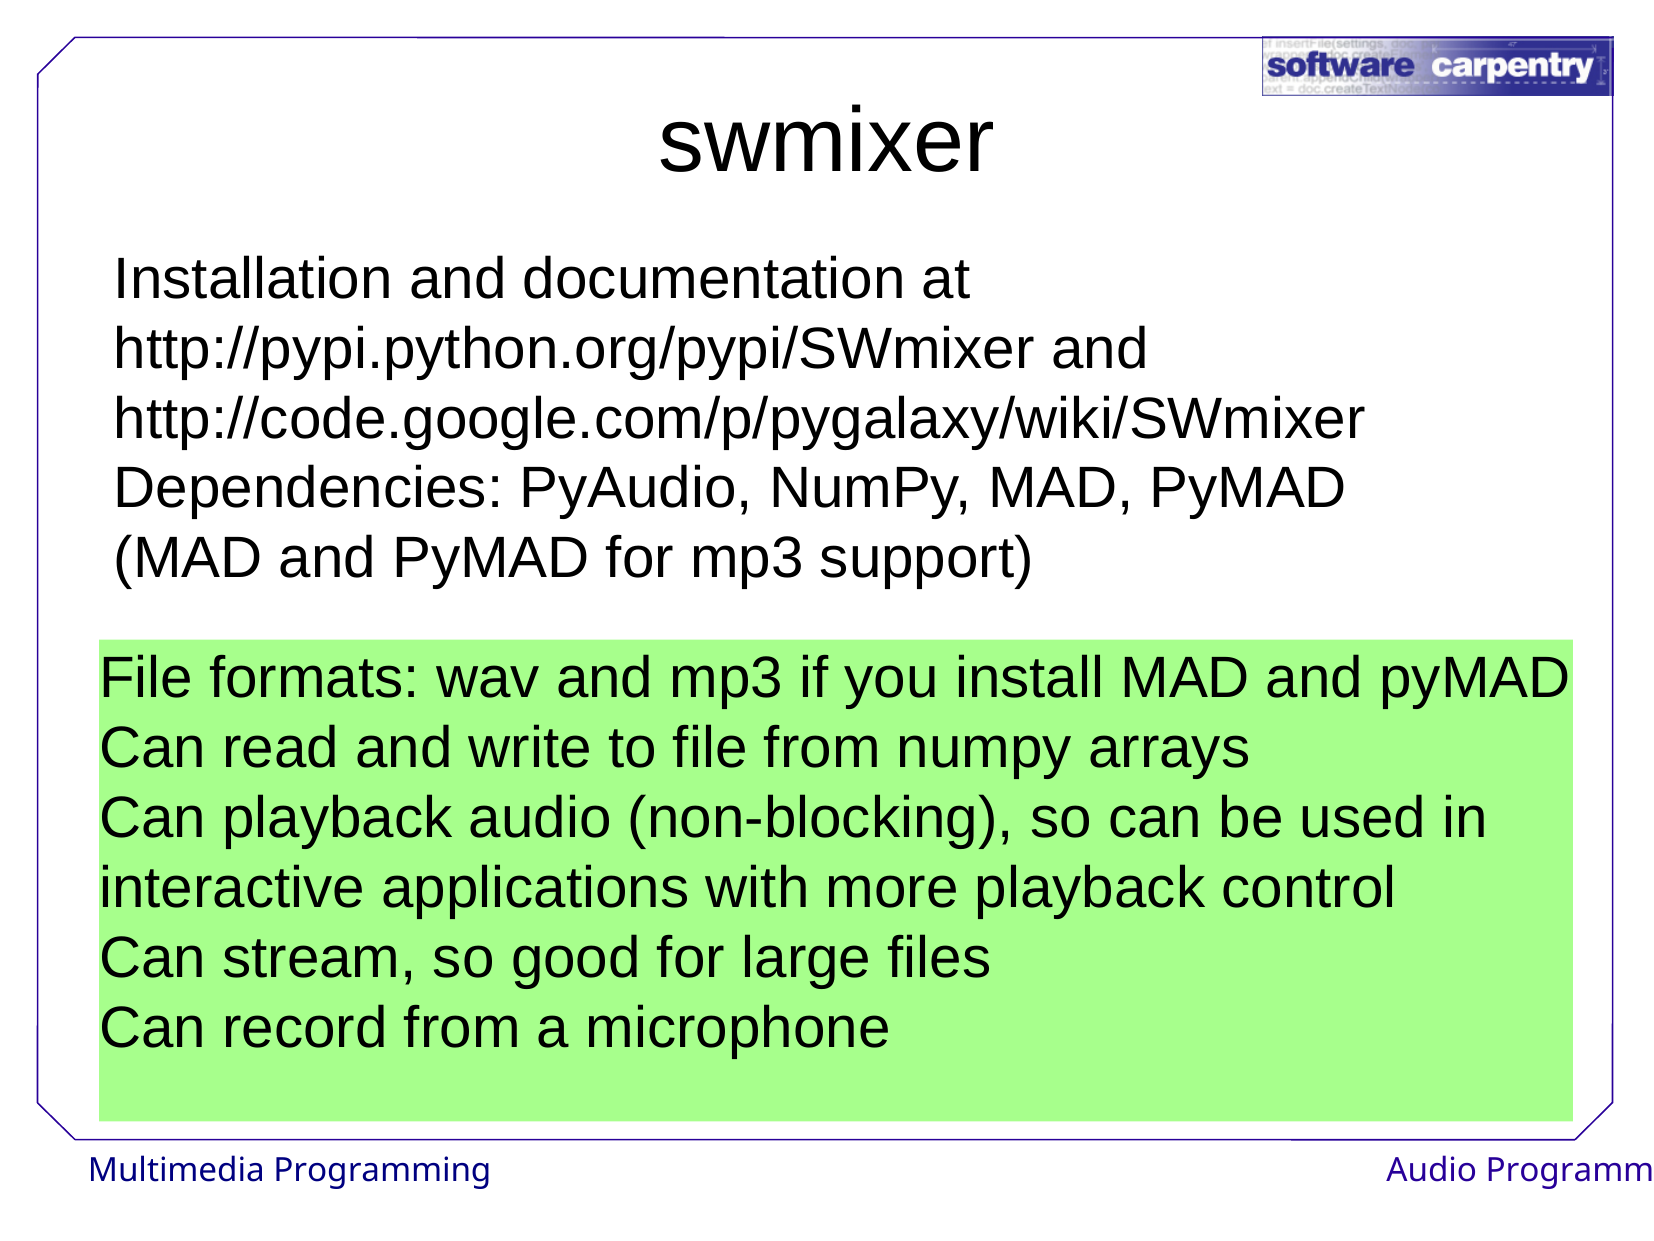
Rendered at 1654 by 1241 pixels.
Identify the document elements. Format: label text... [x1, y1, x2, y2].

list Installation and documentation at http://pypi.python.org/pypi/SWmixer and http://code.google.com/p/pygalaxy/wiki/SWmixer Dependencies: PyAudio, NumPy, MAD, PyMAD (MAD and PyMAD for mp3 support) [99, 232, 1592, 622]
picture [1262, 36, 1614, 96]
text_box File formats: wav and mp3 if you install MAD and pyMAD Can read and write to file from numpy arrays Can playback audio (non-blocking), so can be used in interactive applications with more playback control Can stream, so good for large files Can record from a microphone [99, 639, 1573, 1122]
text_box swmixer [82, 82, 1572, 205]
